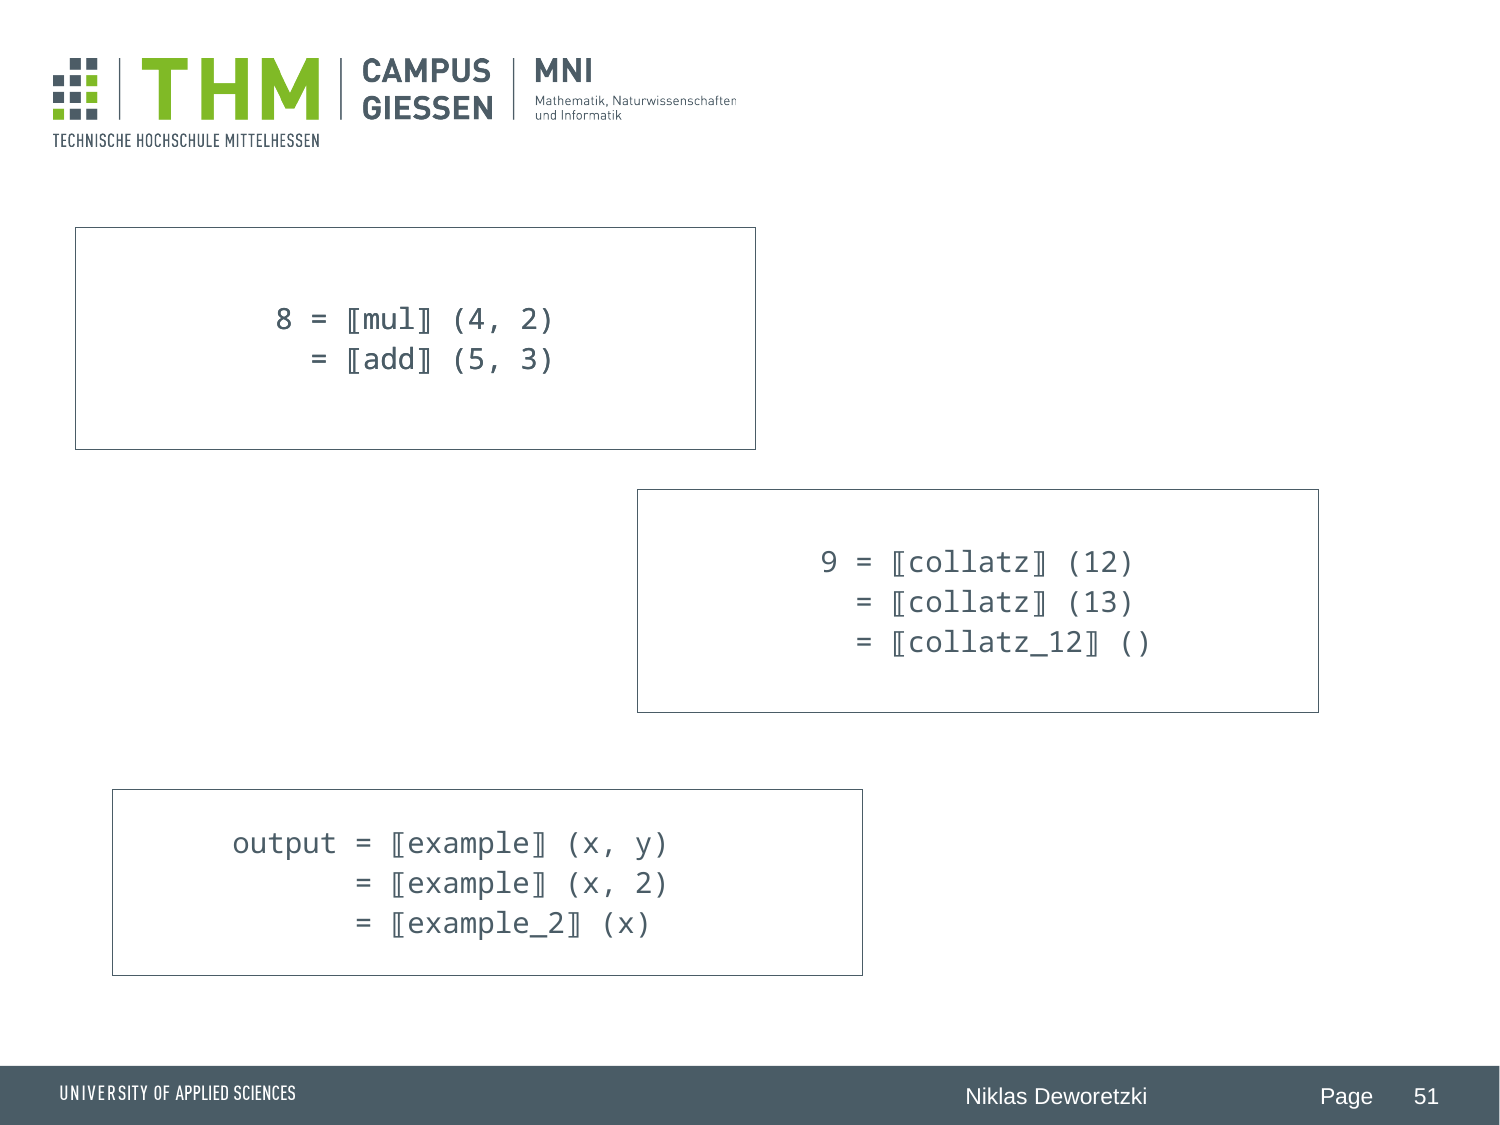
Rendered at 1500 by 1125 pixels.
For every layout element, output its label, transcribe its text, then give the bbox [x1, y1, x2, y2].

slide_number <number> [1376, 1073, 1455, 1118]
picture [59, 1082, 296, 1104]
picture [53, 58, 736, 147]
text_box 8 = ⟦mul⟧ (4, 2) = ⟦add⟧ (5, 3) [75, 227, 756, 450]
text_box output = ⟦example⟧ (x, y) = ⟦example⟧ (x, 2) = ⟦example_2⟧ (x) [112, 789, 863, 976]
text_box 9 = ⟦collatz⟧ (12) = ⟦collatz⟧ (13) = ⟦collatz_12⟧ () [637, 489, 1319, 713]
